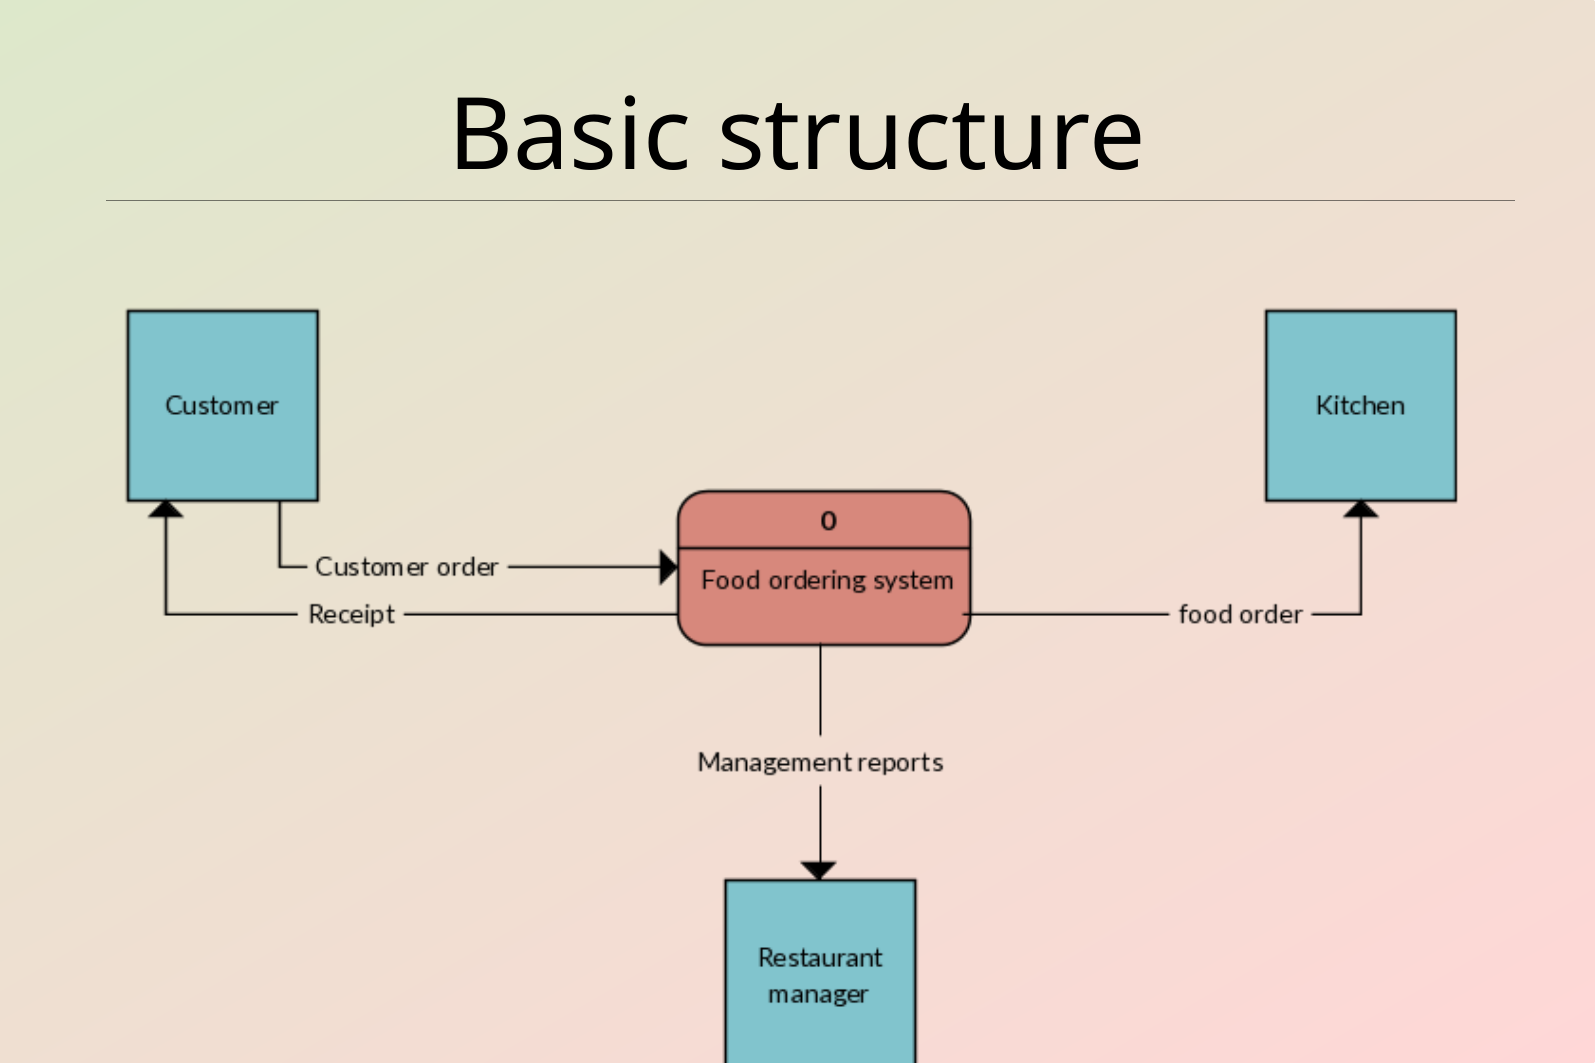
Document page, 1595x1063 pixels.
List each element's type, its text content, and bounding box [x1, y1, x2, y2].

title Basic structure [79, 42, 1515, 220]
picture [118, 301, 1465, 1063]
